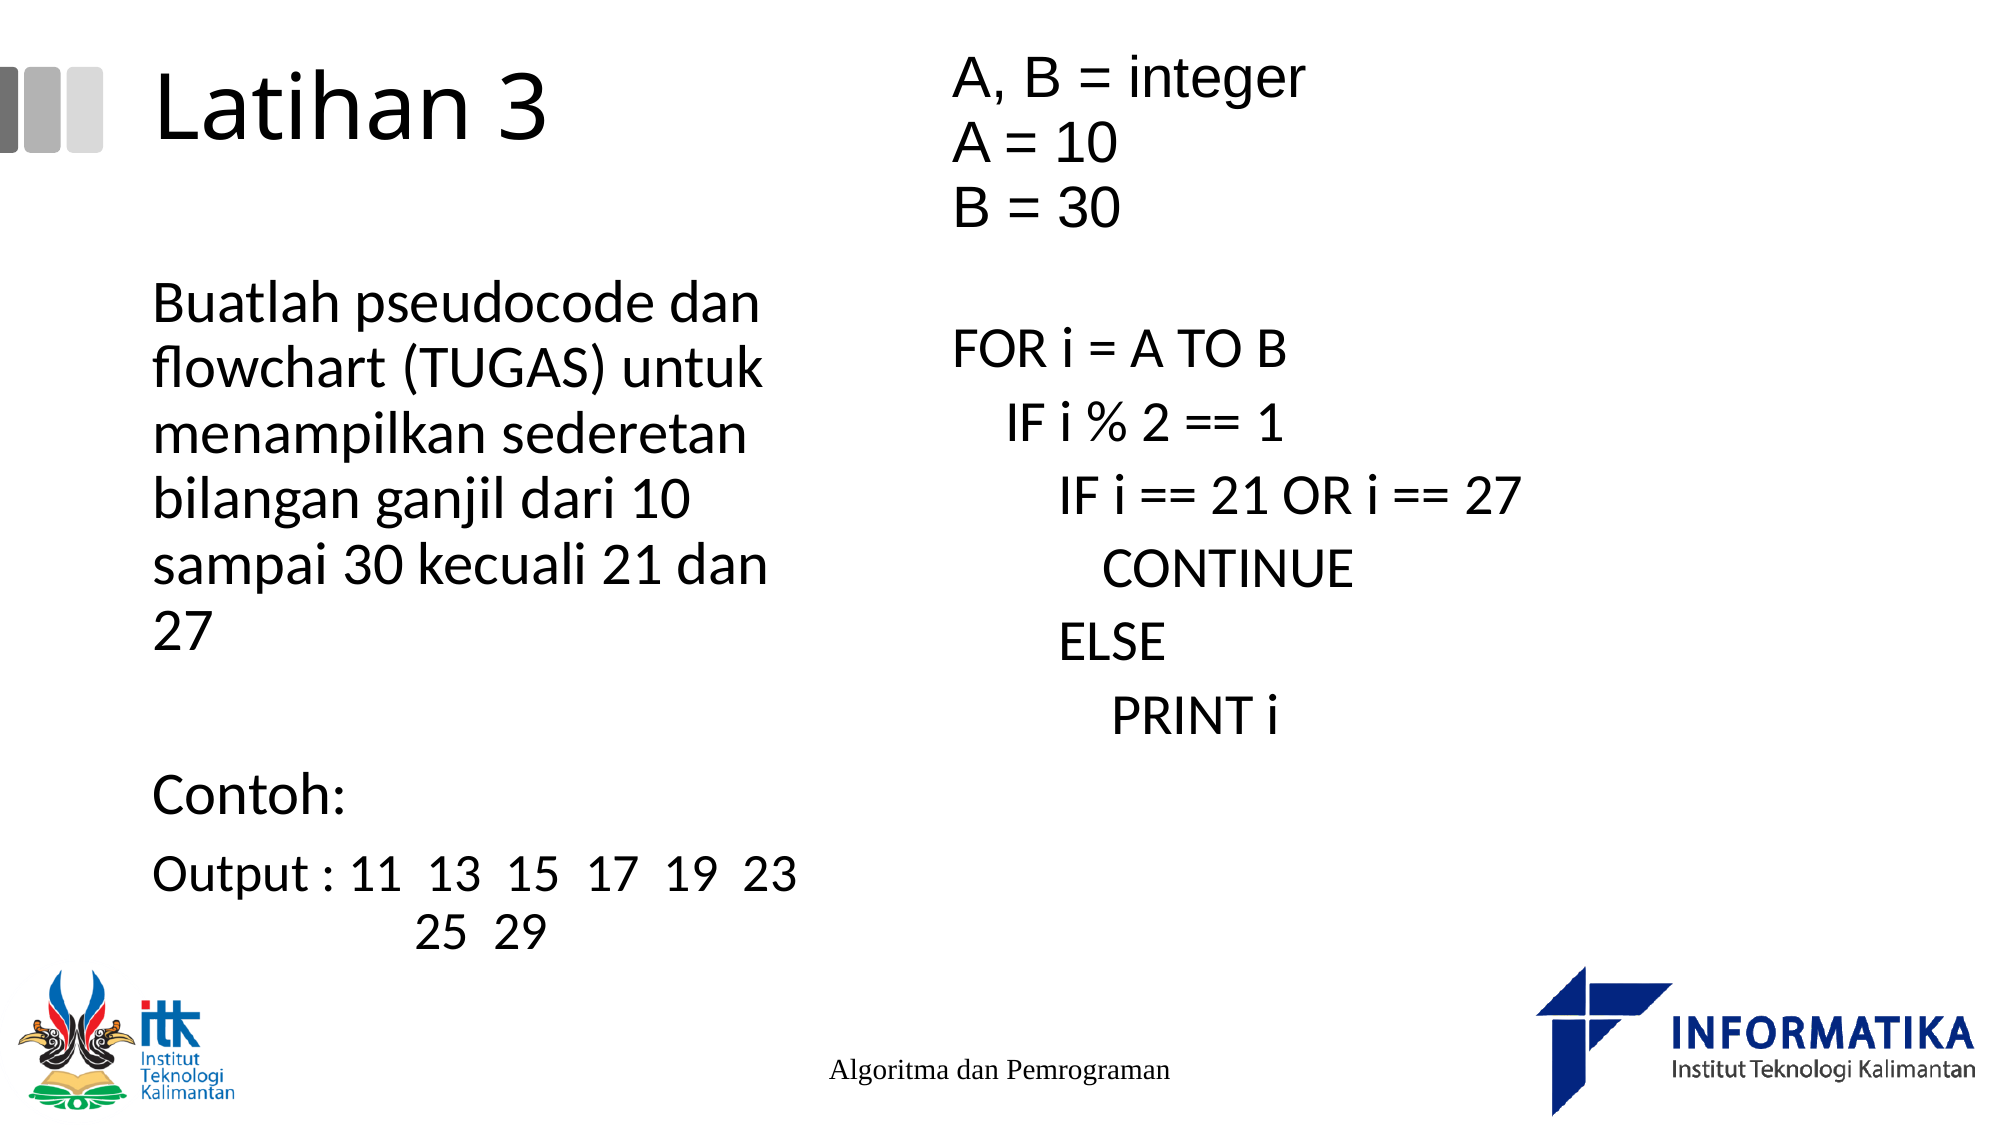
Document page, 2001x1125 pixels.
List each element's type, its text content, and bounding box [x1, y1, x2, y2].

title Latihan 3 [137, 1, 1863, 219]
list Buatlah pseudocode dan flowchart (TUGAS) untuk menampilkan sederetan bilangan ganjil dari 10 sampai 30 kecuali 21 dan 27 Contoh: Output : 11 13 15 17 19 23 25 29 [137, 262, 826, 977]
picture [0, 935, 253, 1125]
picture [1534, 965, 1976, 1118]
text_box A, B = integer A = 10 B = 30 FOR i = A TO B IF i % 2 == 1 IF i == 21 OR i == 27 CONTINUE ELSE PRINT i [937, 37, 1913, 956]
